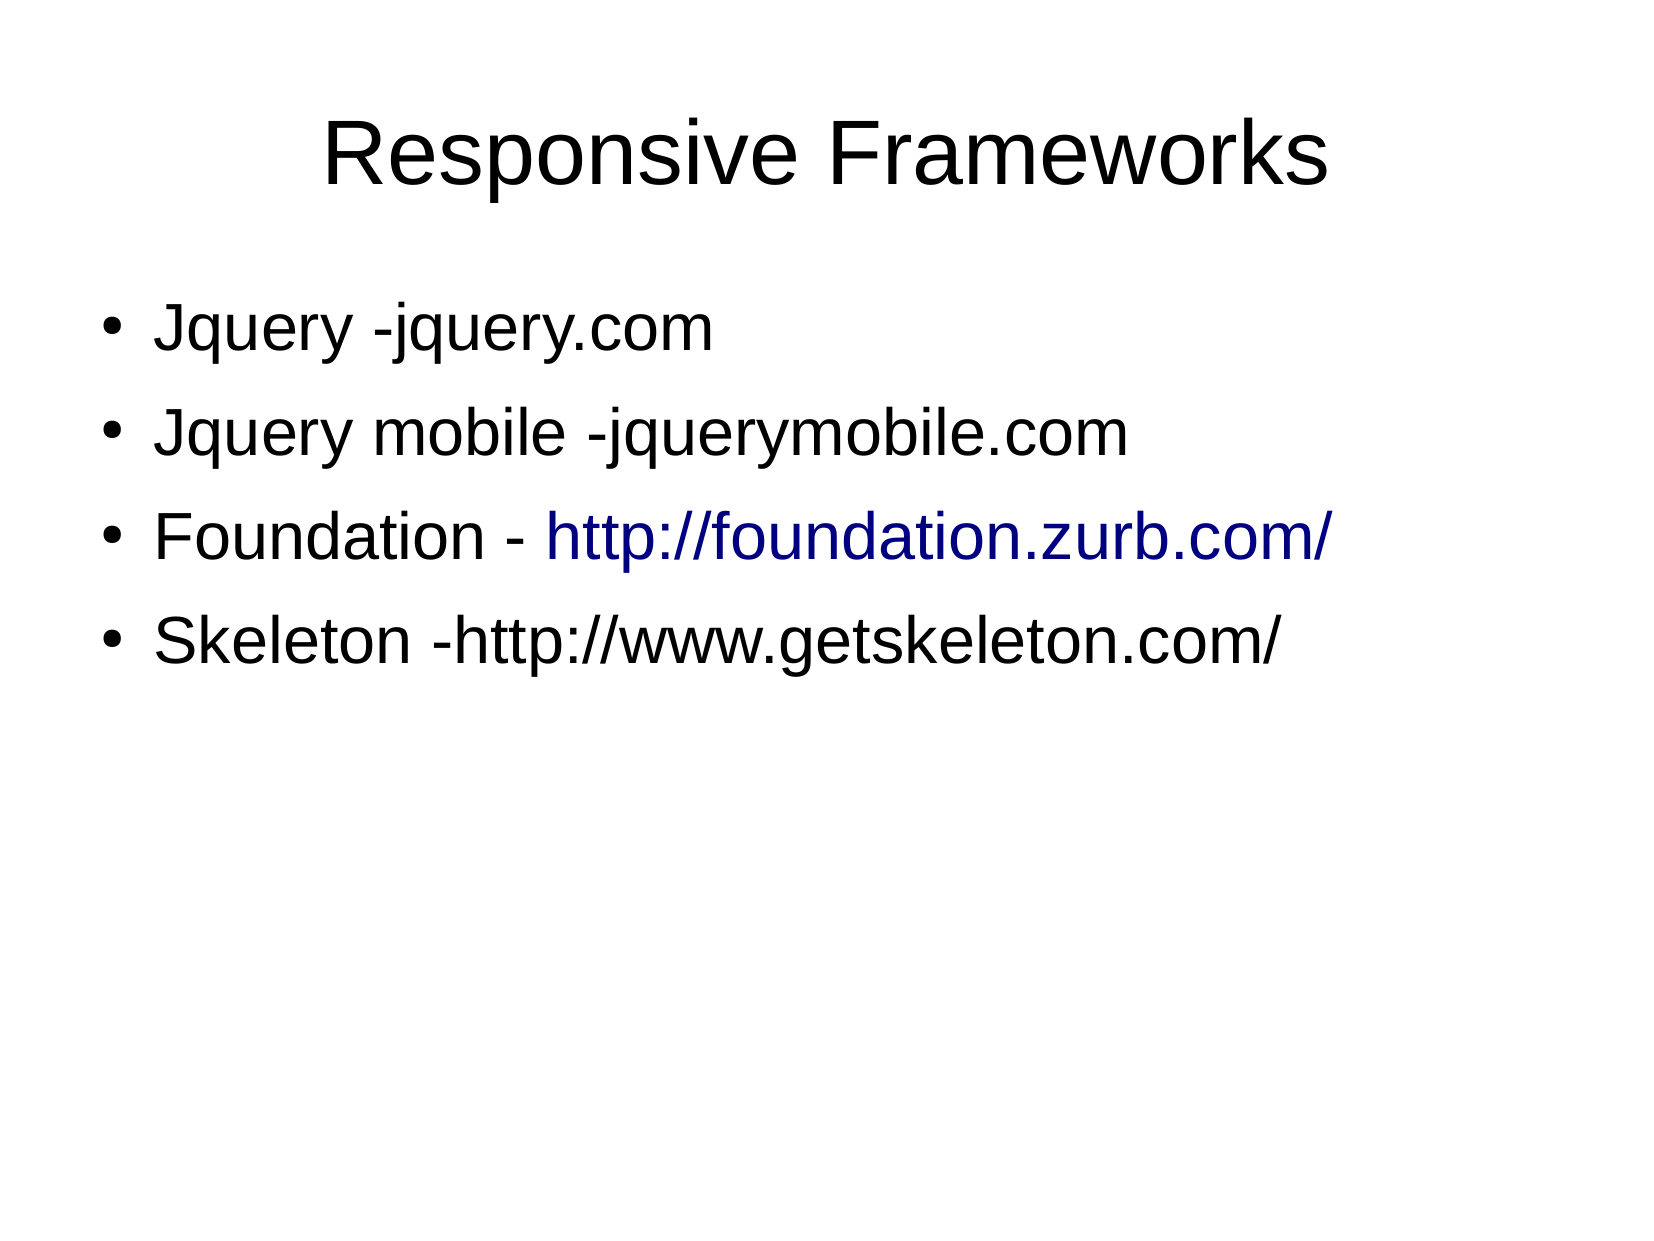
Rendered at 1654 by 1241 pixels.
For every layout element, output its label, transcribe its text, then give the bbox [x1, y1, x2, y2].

title Responsive Frameworks [82, 49, 1571, 257]
list Jquery -jquery.com Jquery mobile -jquerymobile.com Foundation - http://foundation.zurb.com/ Skeleton -http://www.getskeleton.com/ [82, 290, 1571, 1010]
